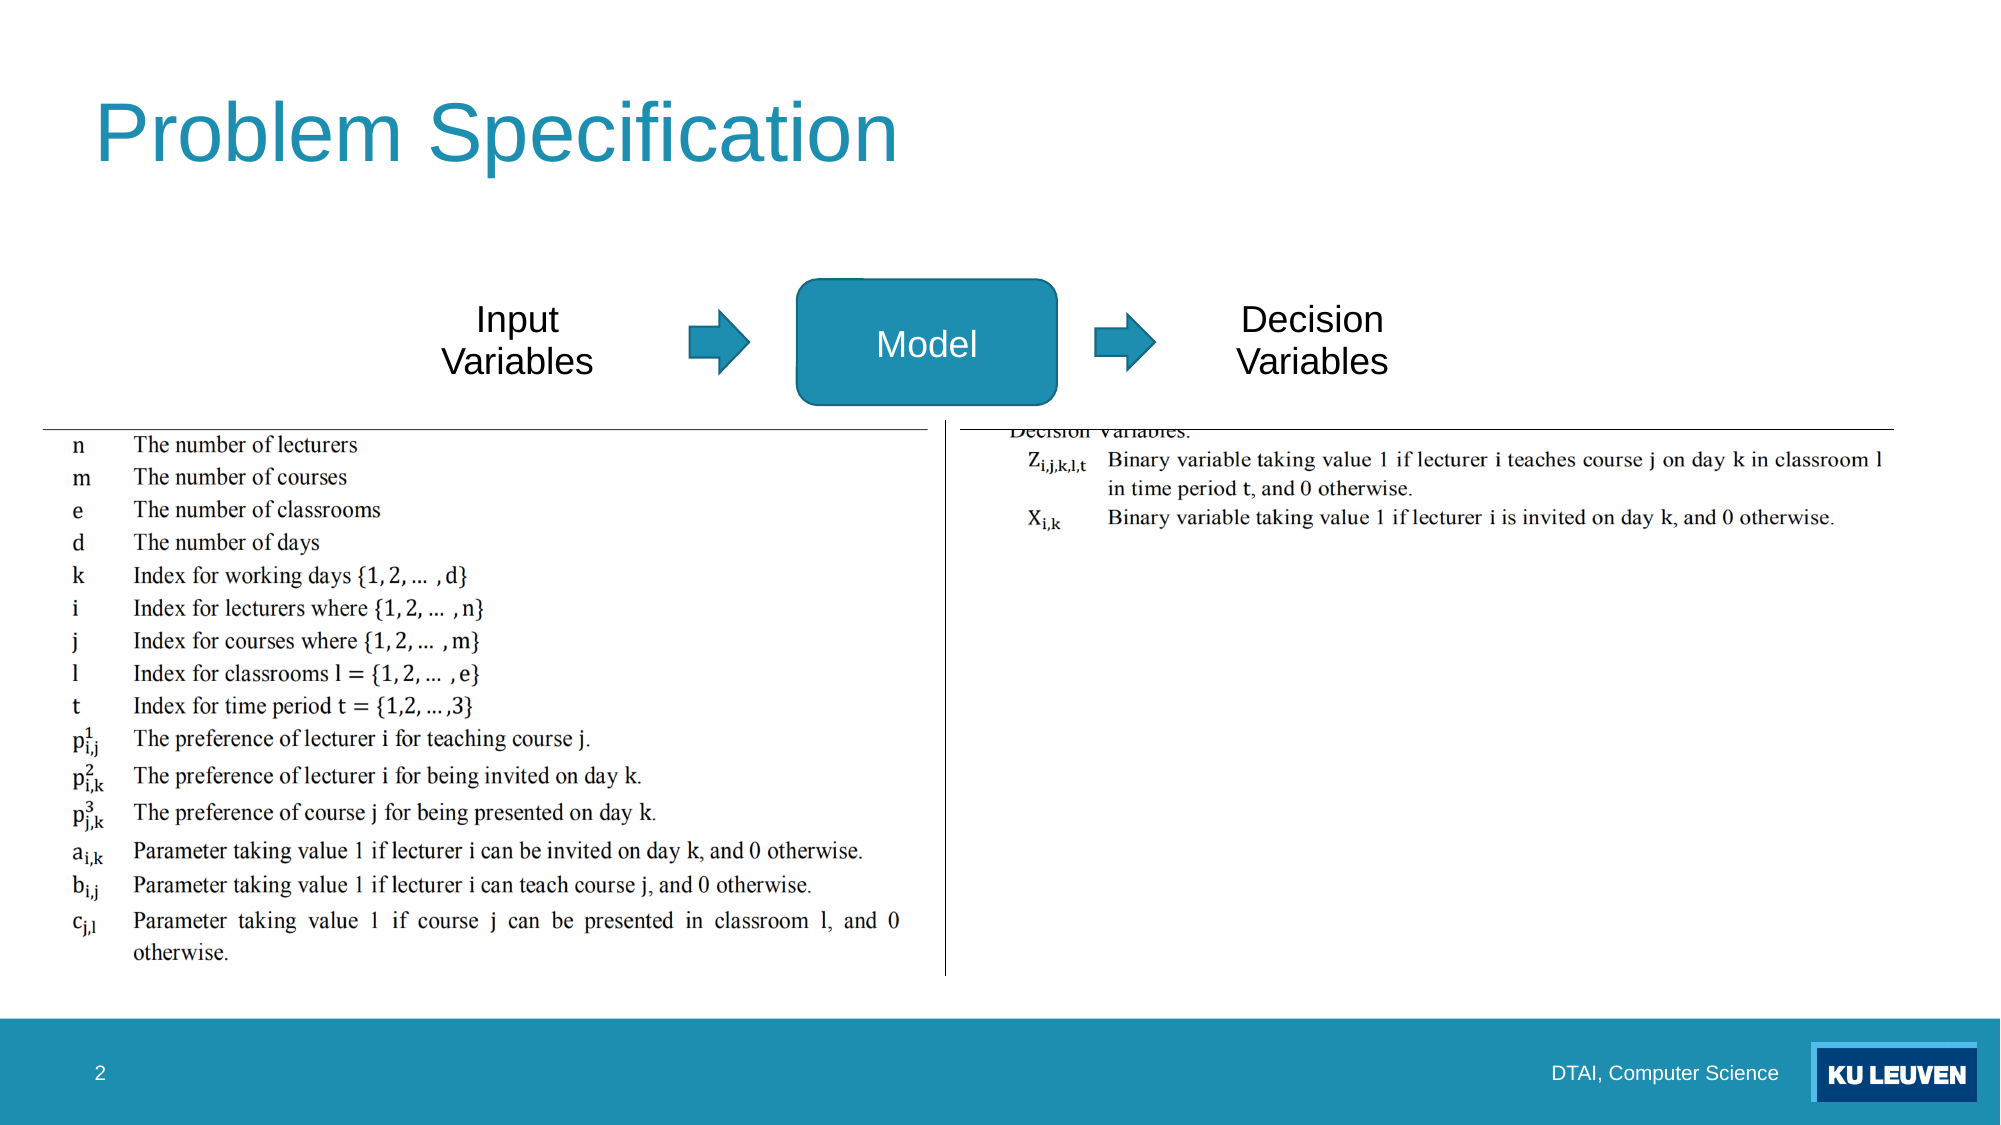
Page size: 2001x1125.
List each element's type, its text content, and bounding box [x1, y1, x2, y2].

picture [1811, 1042, 1977, 1102]
text_box [689, 311, 750, 373]
picture [1002, 430, 1894, 532]
text_box Model [796, 279, 1057, 406]
text_box Decision Variables [1200, 291, 1426, 390]
title Problem Specification [94, 33, 1906, 223]
text_box [1095, 314, 1156, 370]
footer DTAI, Computer Science [989, 1018, 1809, 1125]
picture [42, 429, 928, 967]
slide_number <number> [94, 1018, 201, 1125]
text_box Input Variables [405, 291, 631, 390]
